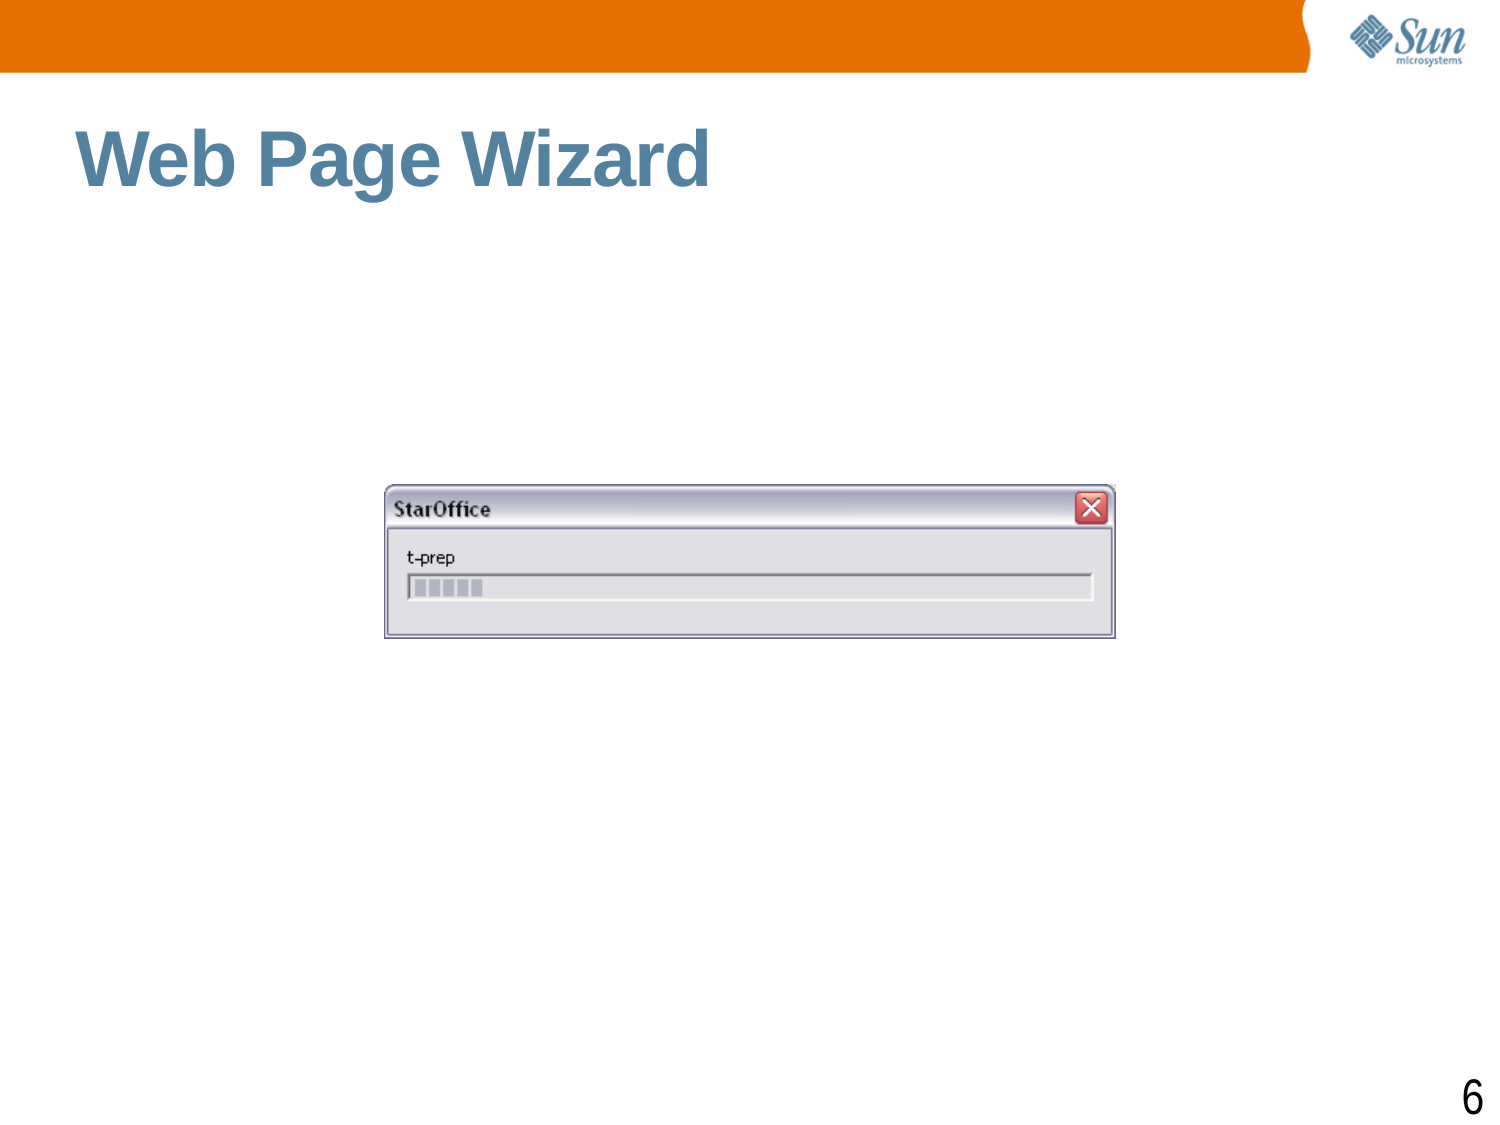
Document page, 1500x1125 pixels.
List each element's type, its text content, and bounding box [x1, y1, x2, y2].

picture [384, 484, 1116, 639]
picture [0, 0, 1500, 75]
title Web Page Wizard [75, 122, 1438, 228]
